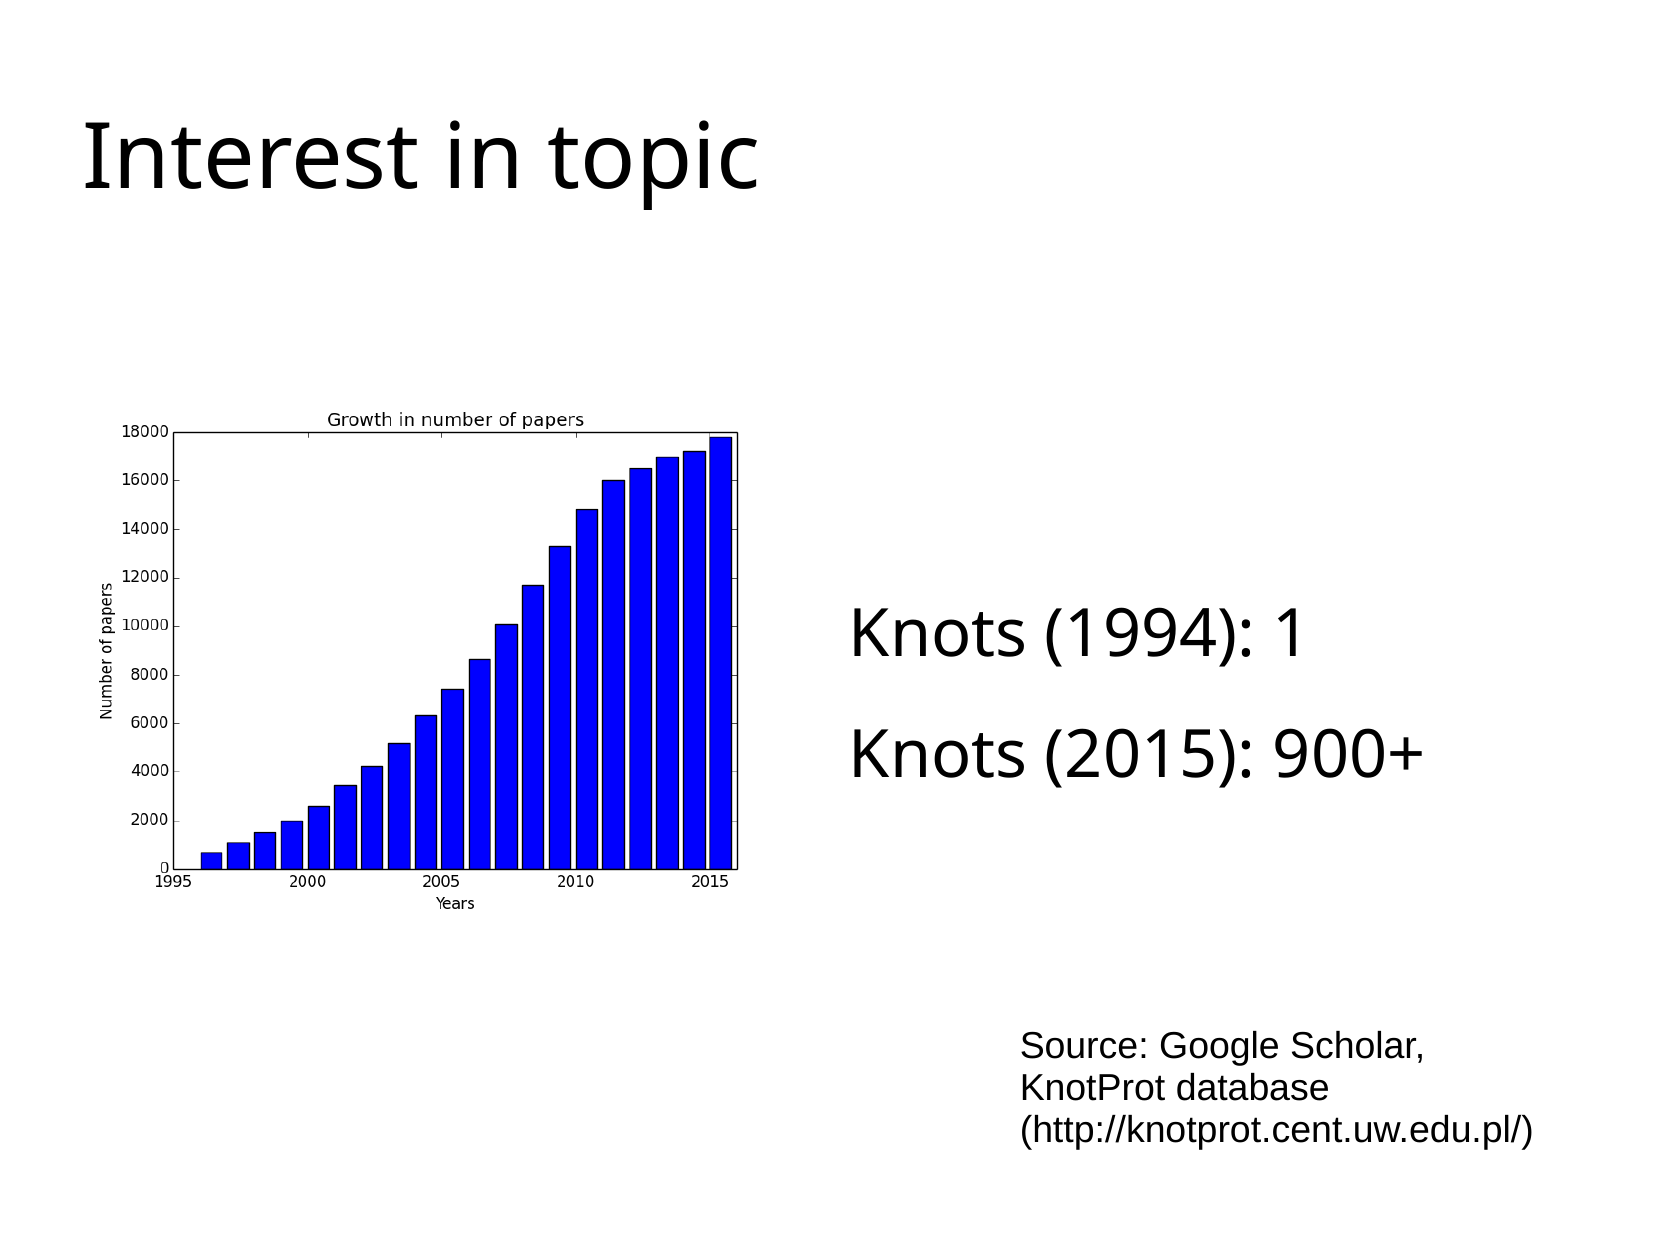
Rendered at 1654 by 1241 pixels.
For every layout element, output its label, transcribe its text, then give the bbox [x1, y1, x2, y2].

text_box Source: Google Scholar, KnotProt database (http://knotprot.cent.uw.edu.pl/) [1005, 1017, 1562, 1201]
list Knots (1994): 1 Knots (2015): 900+ [849, 345, 1576, 1065]
title Interest in topic [82, 49, 1571, 257]
picture [82, 377, 809, 923]
